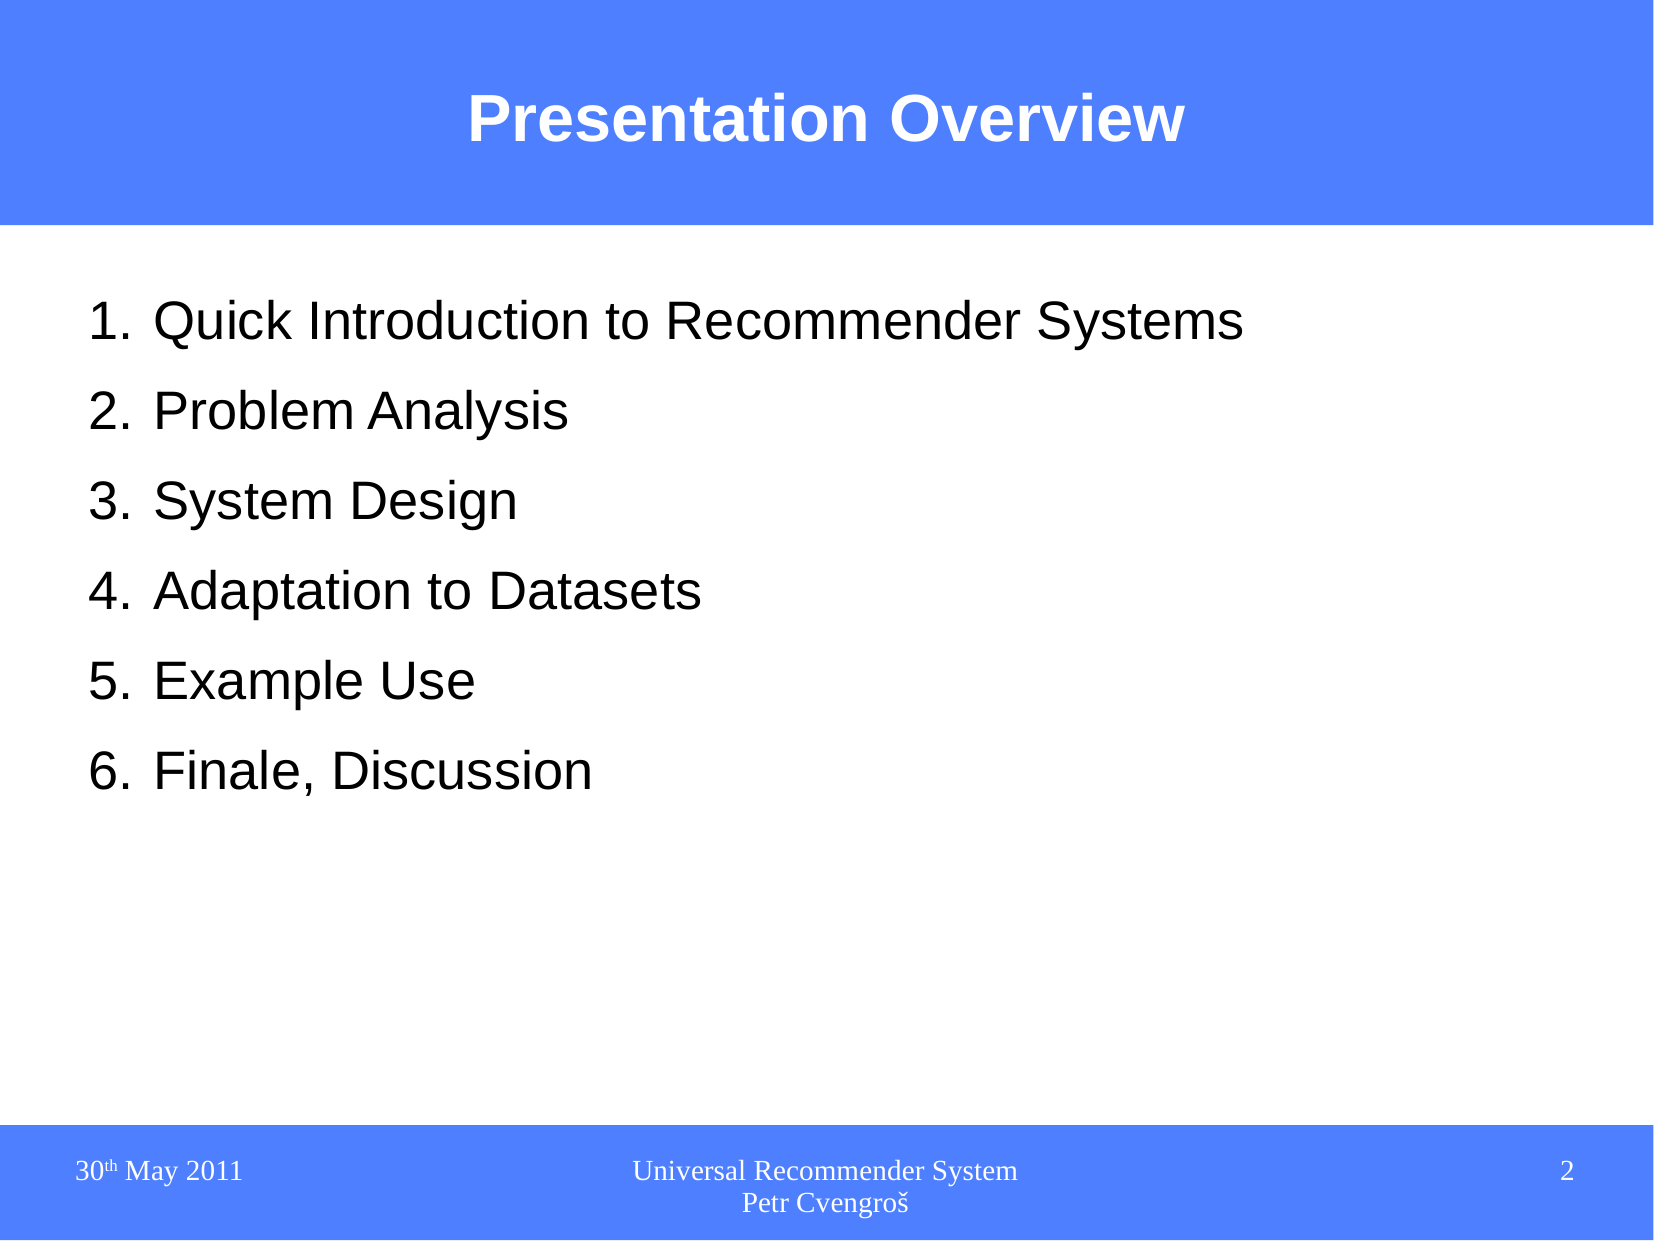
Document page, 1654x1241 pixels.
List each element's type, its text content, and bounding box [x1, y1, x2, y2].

list Quick Introduction to Recommender Systems Problem Analysis System Design Adaptation to Datasets Example Use Finale, Discussion [82, 290, 1571, 1109]
title Presentation Overview [82, 49, 1571, 188]
